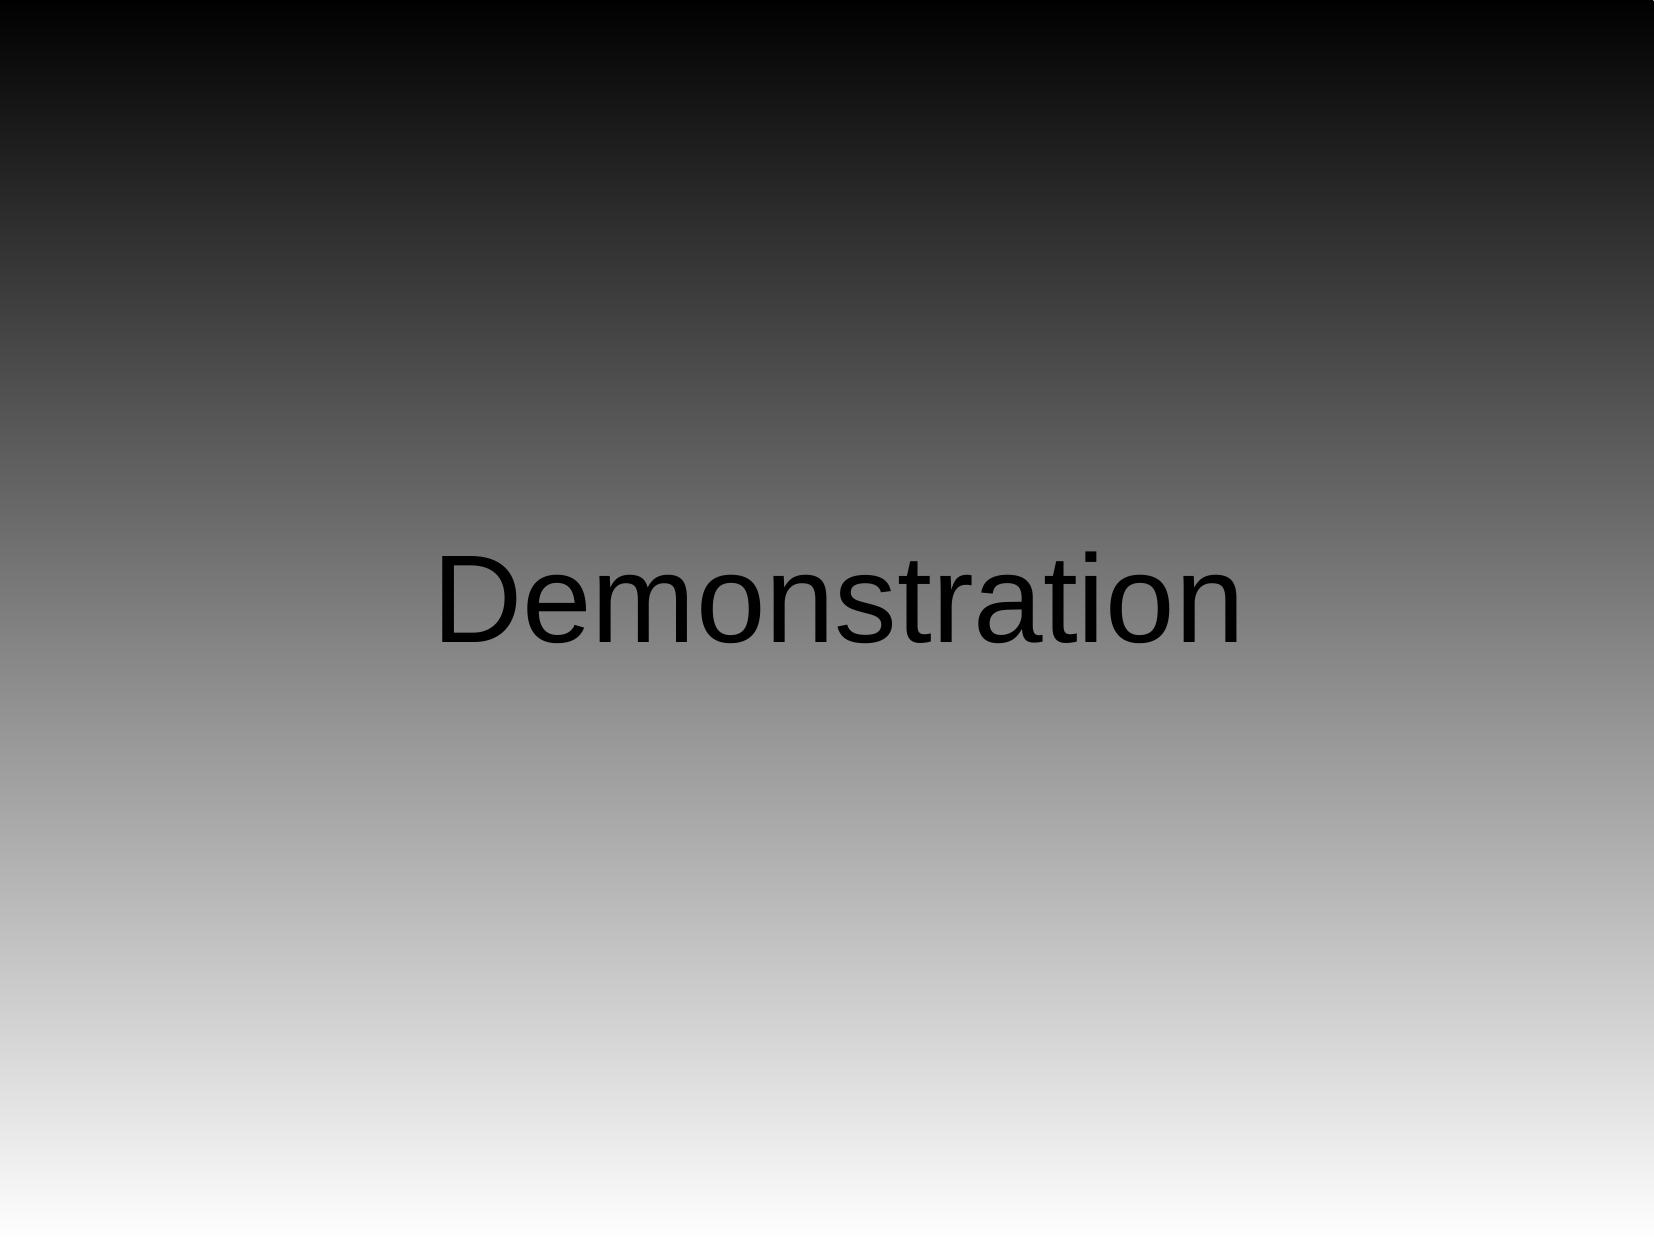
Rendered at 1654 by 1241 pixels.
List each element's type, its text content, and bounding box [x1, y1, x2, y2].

title Demonstration [94, 496, 1583, 704]
